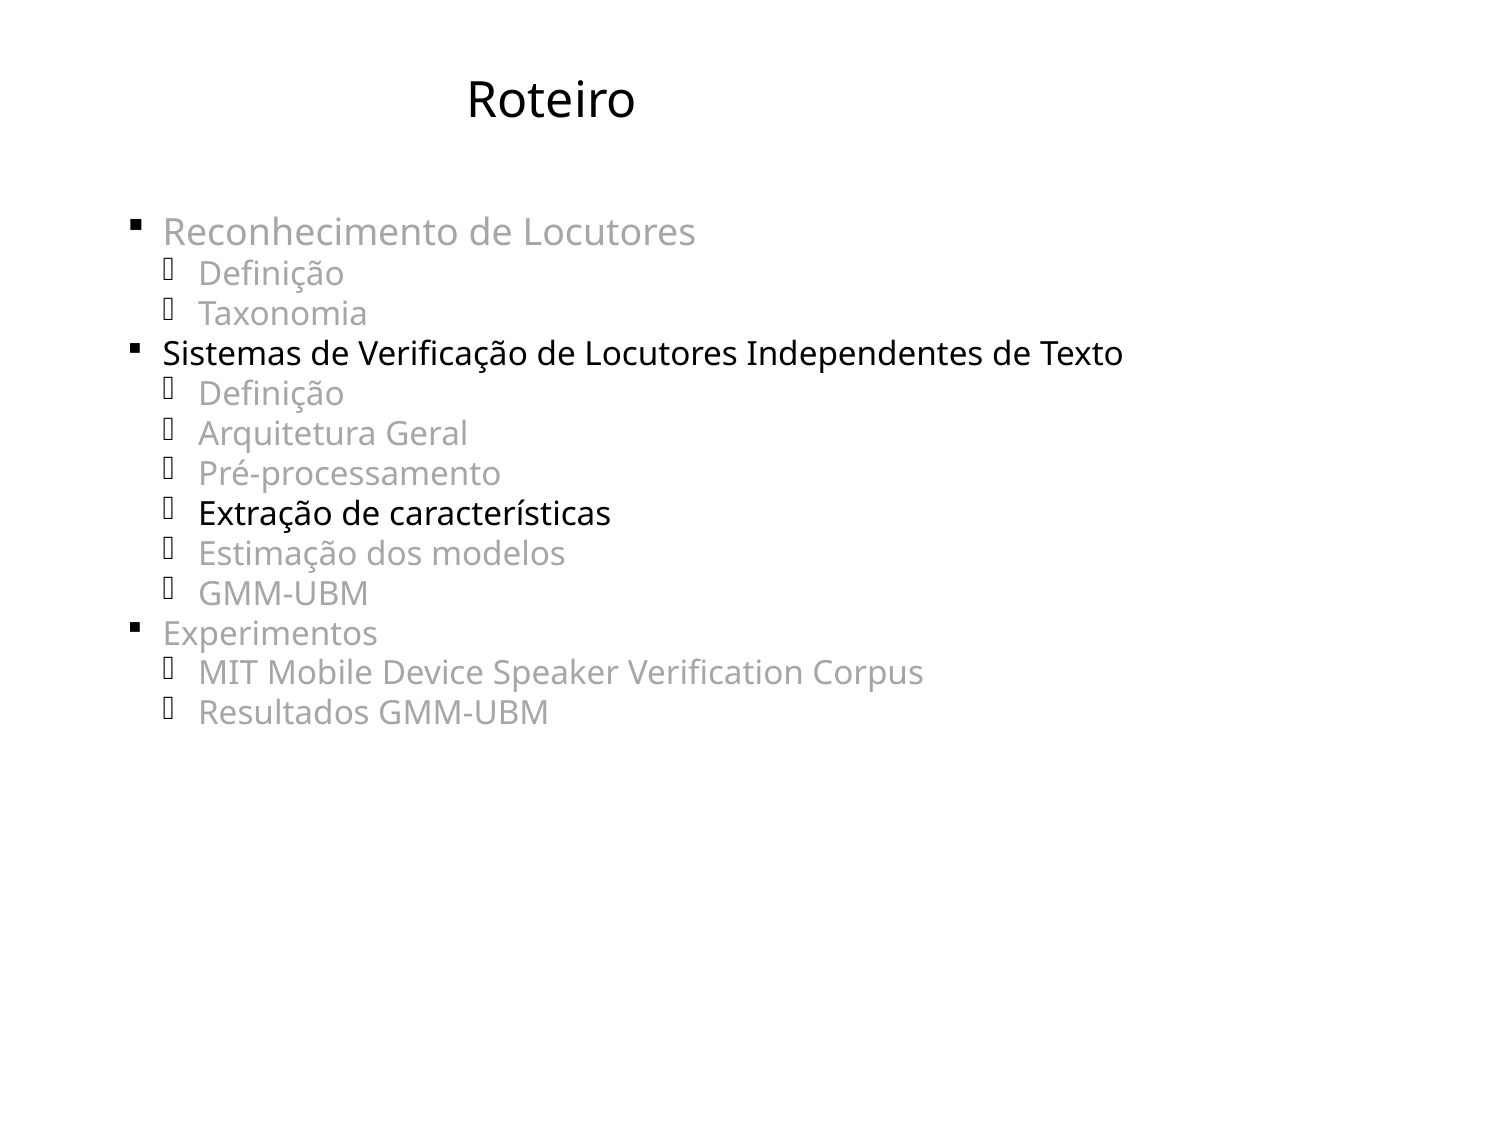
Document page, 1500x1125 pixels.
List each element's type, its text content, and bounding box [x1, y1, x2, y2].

text_box Reconhecimento de Locutores Definição Taxonomia Sistemas de Verificação de Locutores Independentes de Texto Definição Arquitetura Geral Pré-processamento Extração de características Estimação dos modelos GMM-UBM Experimentos MIT Mobile Device Speaker Verification Corpus Resultados GMM-UBM [112, 200, 1363, 963]
text_box Roteiro [49, 49, 1054, 145]
